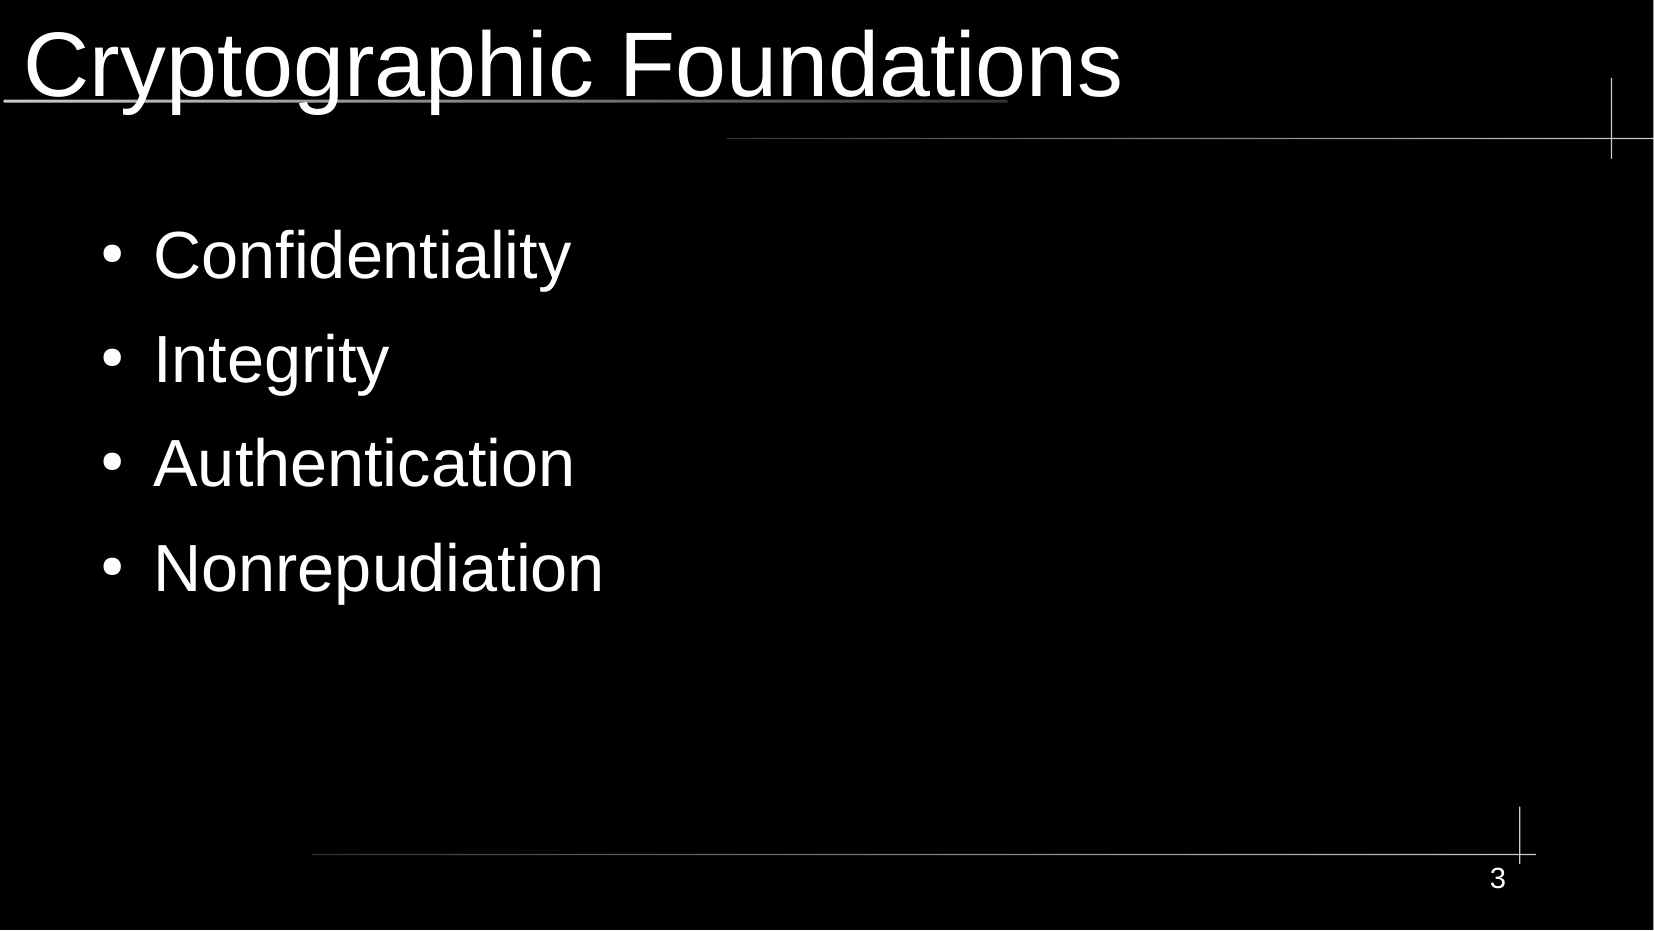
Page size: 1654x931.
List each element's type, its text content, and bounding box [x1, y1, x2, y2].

title Cryptographic Foundations [23, 11, 1589, 119]
list Confidentiality Integrity Authentication Nonrepudiation [82, 217, 1571, 851]
